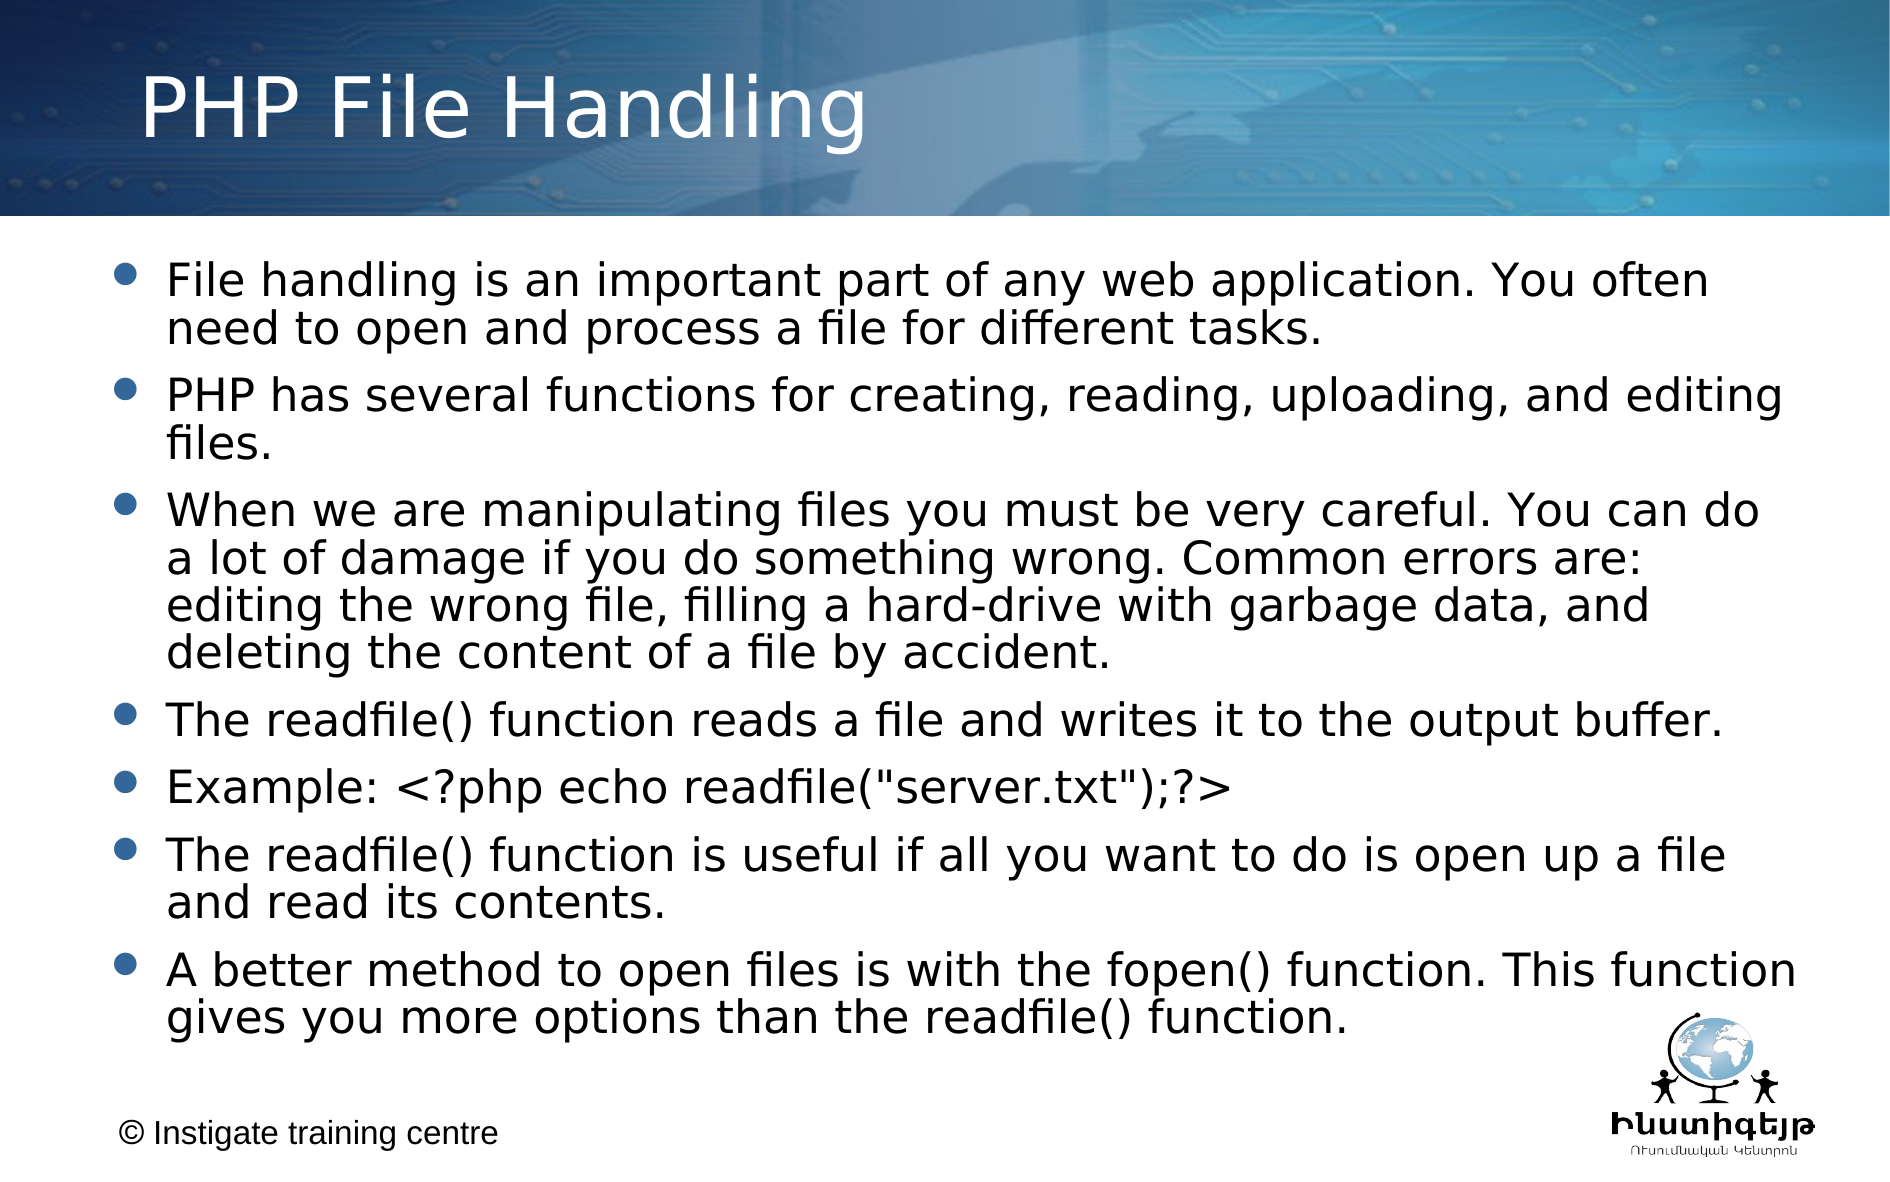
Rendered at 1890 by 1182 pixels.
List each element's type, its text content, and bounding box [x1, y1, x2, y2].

list File handling is an important part of any web application. You often need to open and process a file for different tasks. PHP has several functions for creating, reading, uploading, and editing files. When we are manipulating files you must be very careful. You can do a lot of damage if you do something wrong. Common errors are: editing the wrong file, filling a hard-drive with garbage data, and deleting the content of a file by accident. The readfile() function reads a file and writes it to the output buffer. Example: <?php echo readfile("server.txt");?> The readfile() function is useful if all you want to do is open up a file and read its contents. A better method to open files is with the fopen() function. This function gives you more options than the readfile() function. [110, 258, 1801, 287]
picture [1612, 1012, 1815, 1157]
picture [0, 0, 1890, 216]
